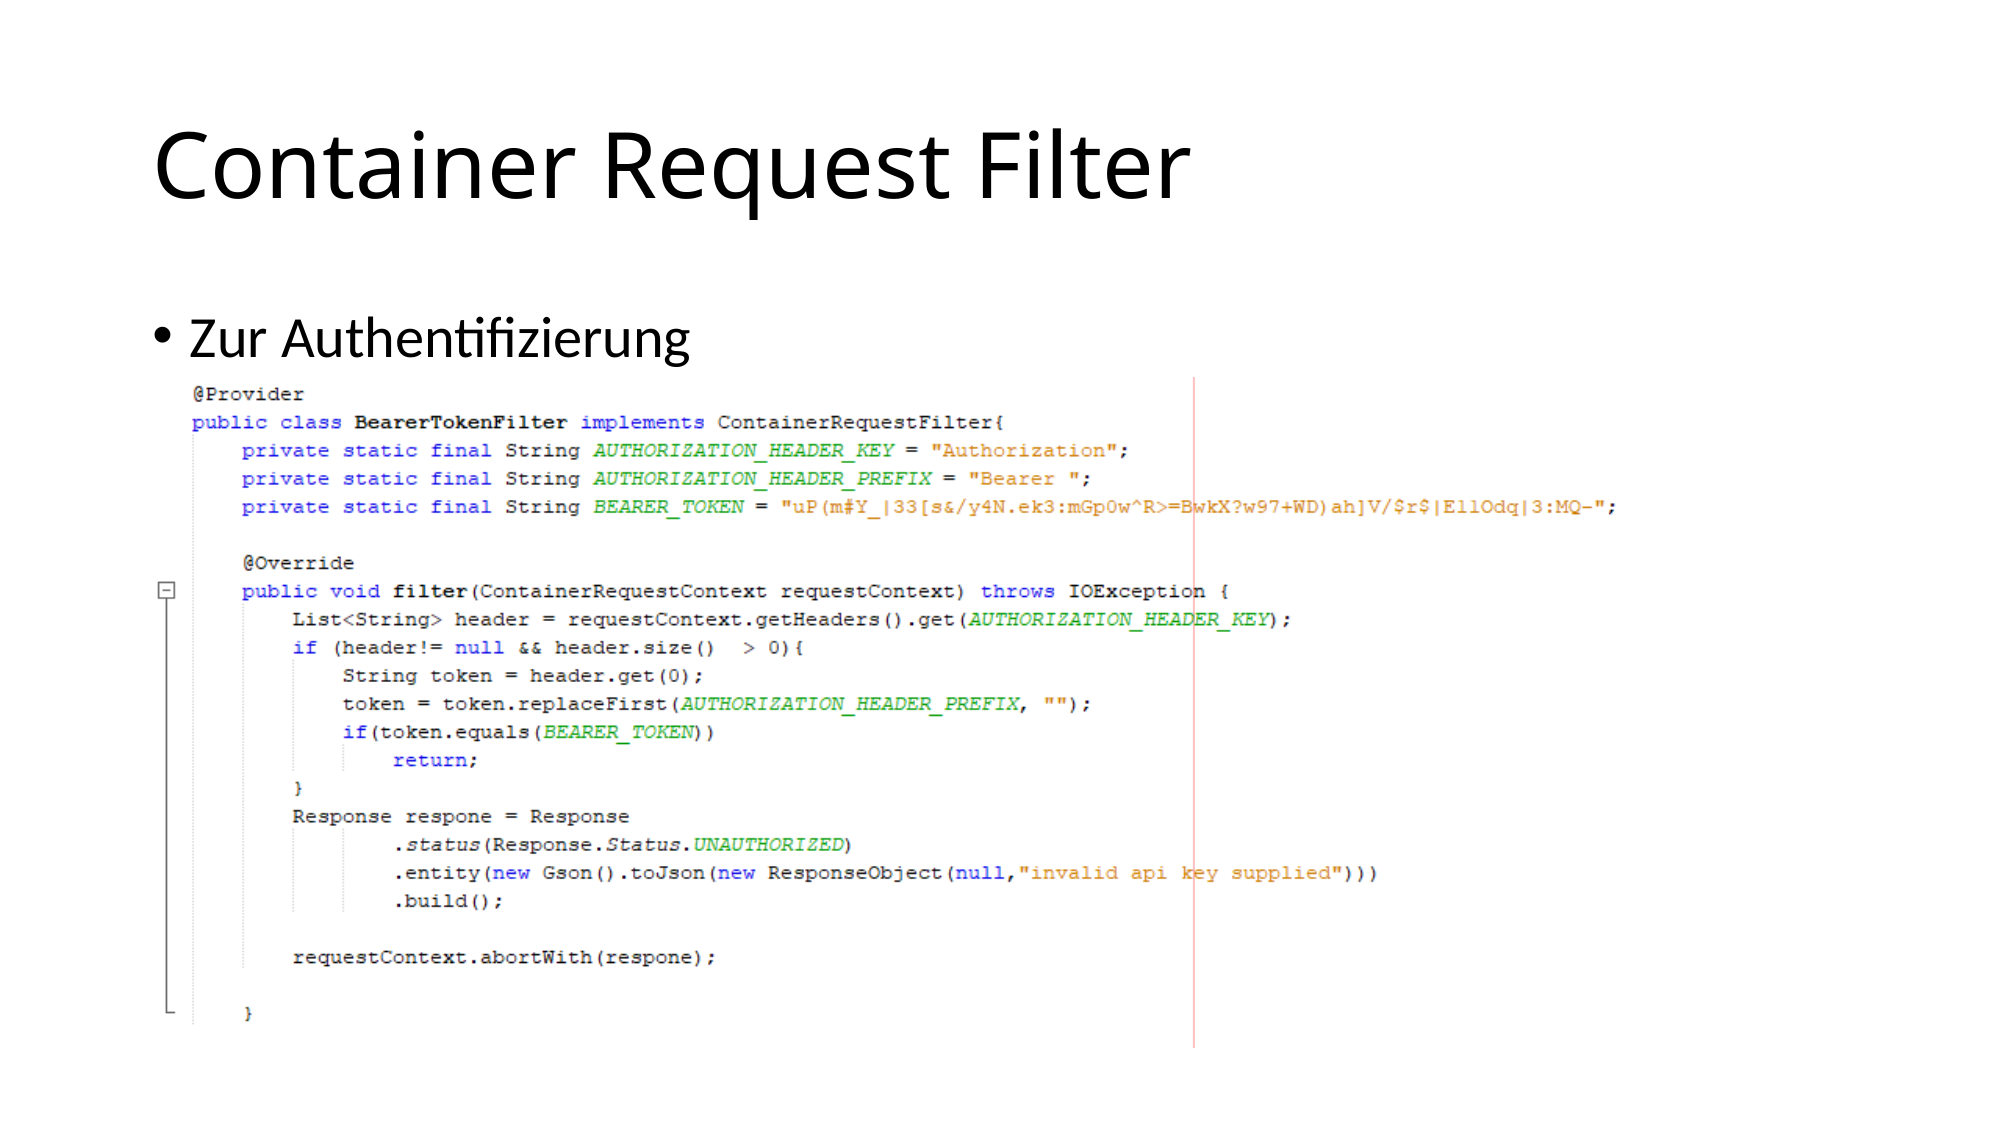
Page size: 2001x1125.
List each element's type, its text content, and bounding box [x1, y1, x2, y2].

picture [155, 377, 1672, 1048]
list Zur Authentifizierung [137, 299, 1863, 1014]
title Container Request Filter [137, 59, 1863, 278]
